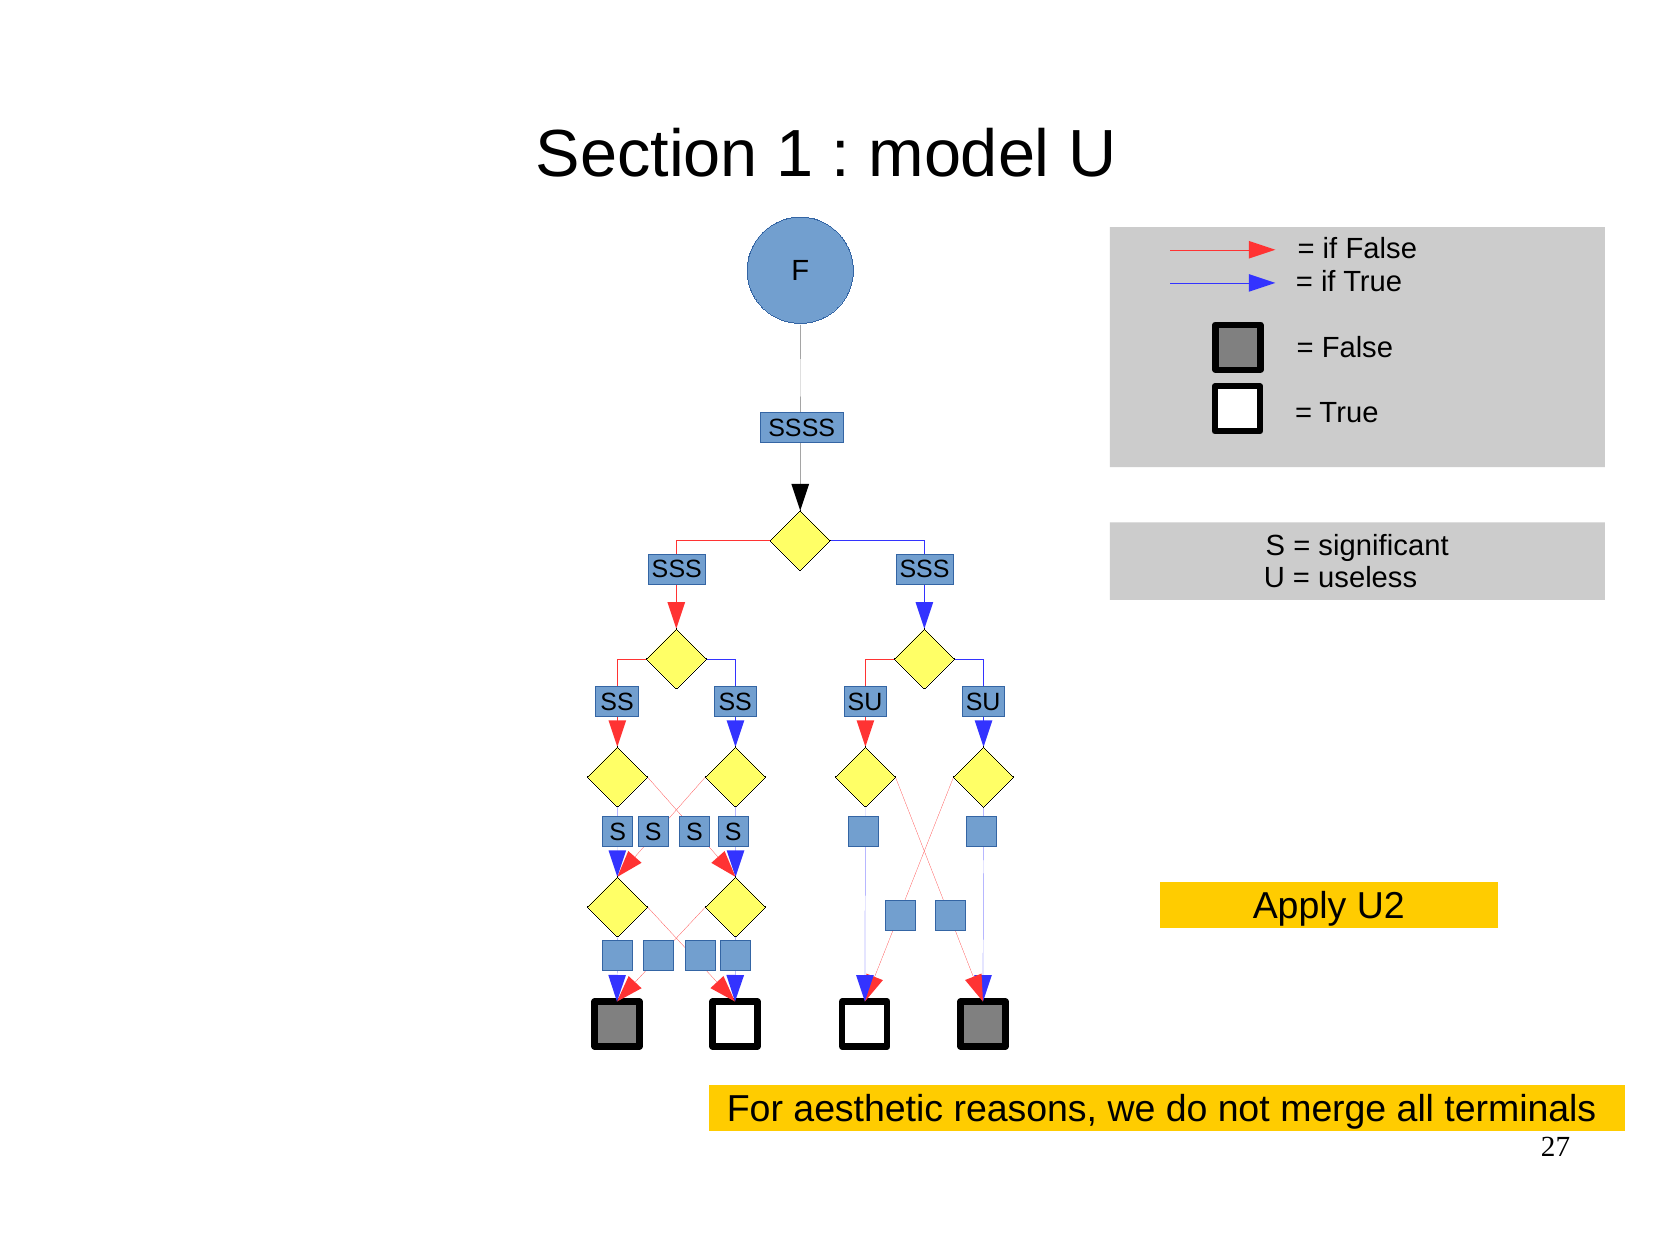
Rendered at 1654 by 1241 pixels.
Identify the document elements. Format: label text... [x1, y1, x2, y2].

text_box S [638, 816, 669, 847]
text_box [643, 940, 674, 971]
text_box [685, 940, 716, 971]
text_box For aesthetic reasons, we do not merge all terminals [709, 1085, 1625, 1131]
text_box [835, 746, 896, 807]
text_box [587, 876, 648, 937]
text_box Apply U2 [1160, 882, 1498, 928]
text_box SU [844, 686, 887, 717]
text_box [935, 900, 966, 931]
text_box [705, 876, 766, 937]
text_box [848, 816, 879, 847]
text_box [885, 900, 916, 931]
text_box SSS [896, 554, 954, 585]
text_box SSSS [760, 412, 844, 443]
text_box [712, 1001, 758, 1047]
text_box S [718, 816, 749, 847]
text_box [594, 1001, 640, 1047]
text_box S = significant U = useless [1109, 522, 1605, 600]
text_box [960, 1001, 1006, 1047]
text_box [602, 940, 633, 971]
text_box [894, 628, 955, 689]
text_box S [679, 816, 710, 847]
text_box [587, 746, 648, 807]
text_box [953, 746, 1014, 808]
text_box [720, 940, 751, 971]
title Section 1 : model U [82, 49, 1571, 257]
text_box S [602, 816, 633, 847]
text_box SSS [648, 554, 706, 585]
text_box = if False = if True = False = True [1109, 227, 1605, 468]
text_box [770, 510, 831, 571]
text_box [966, 816, 997, 847]
text_box SS [714, 686, 757, 717]
text_box SU [962, 686, 1005, 717]
text_box [705, 746, 766, 807]
text_box F [747, 257, 854, 324]
text_box [646, 628, 707, 689]
text_box [842, 1001, 888, 1047]
text_box [1215, 324, 1261, 370]
text_box SS [595, 686, 639, 717]
text_box [1215, 386, 1261, 432]
